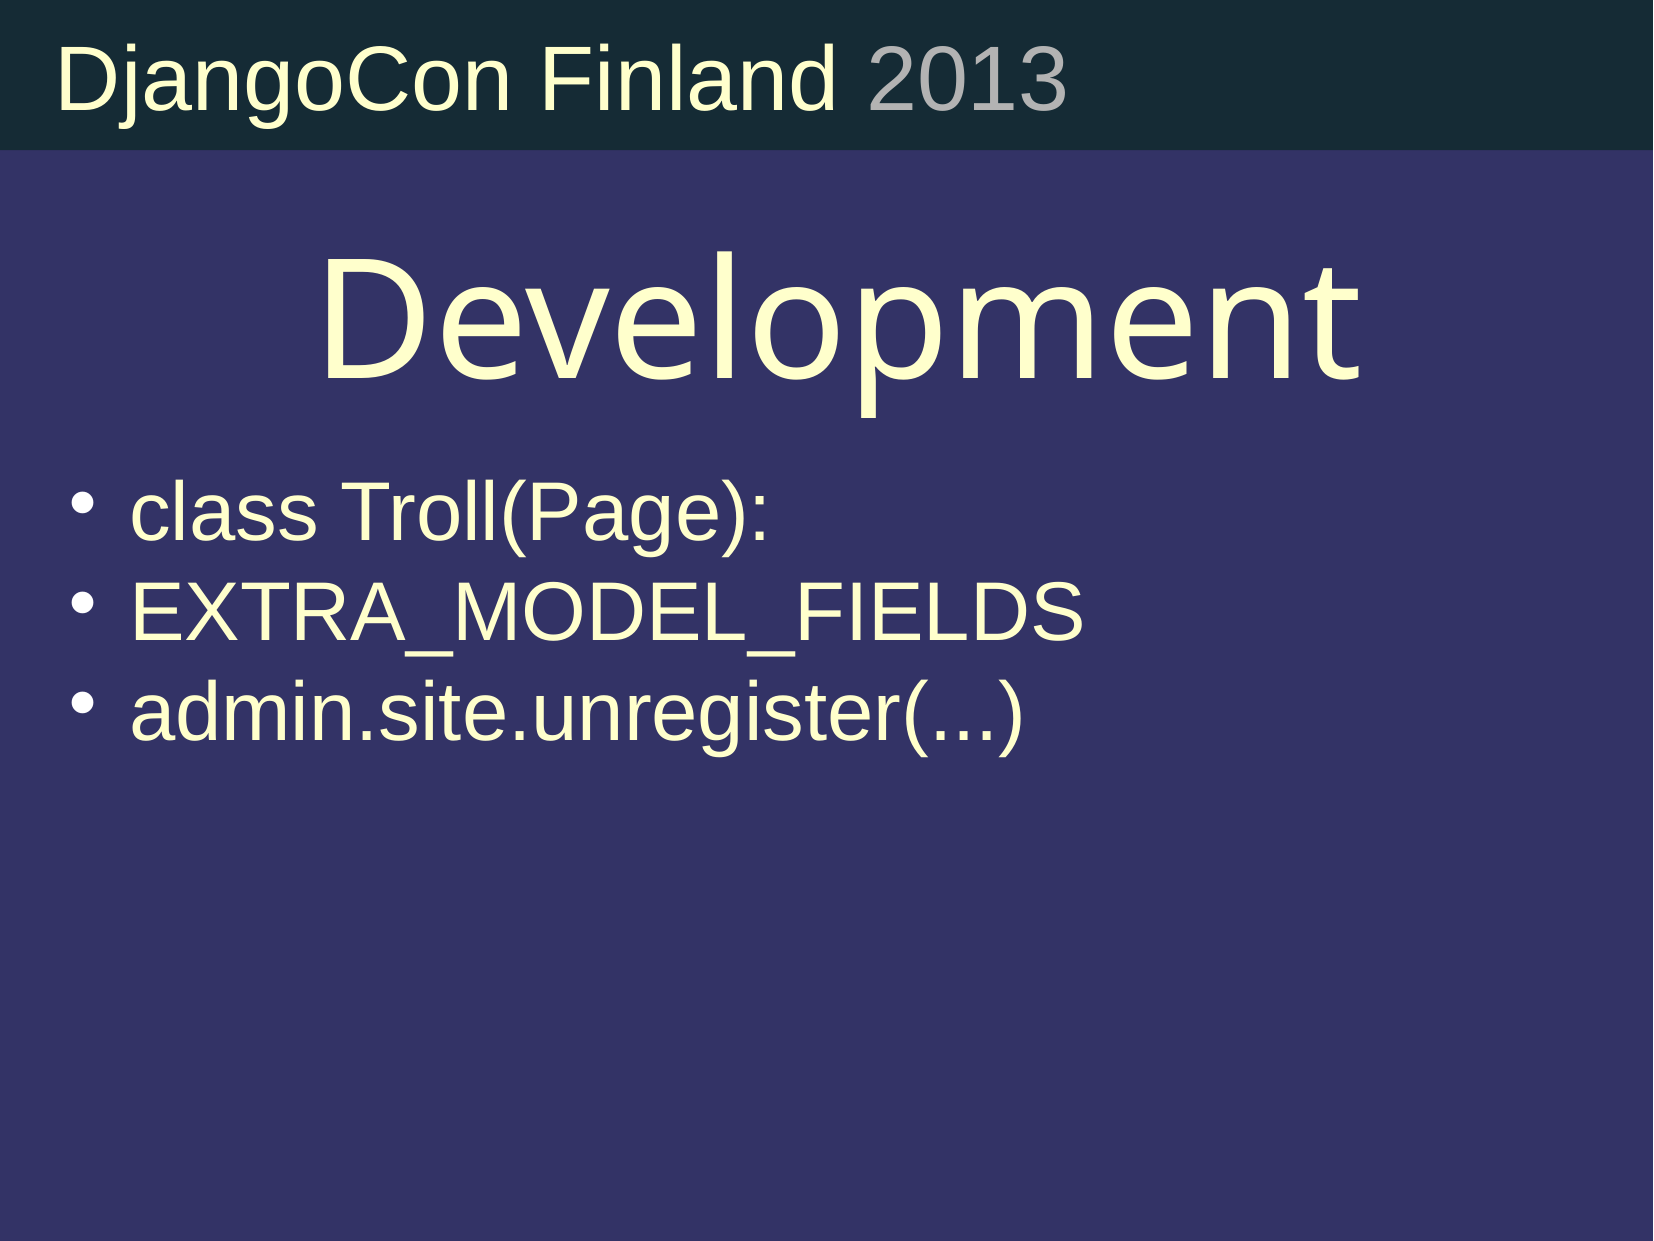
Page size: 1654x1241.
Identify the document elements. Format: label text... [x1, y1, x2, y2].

title DjangoCon Finland 2013 [37, 0, 1088, 131]
text_box class Troll(Page): EXTRA_MODEL_FIELDS admin.site.unregister(...) [53, 449, 1613, 1163]
subtitle Development [26, 215, 1651, 413]
text_box [0, 0, 1653, 151]
